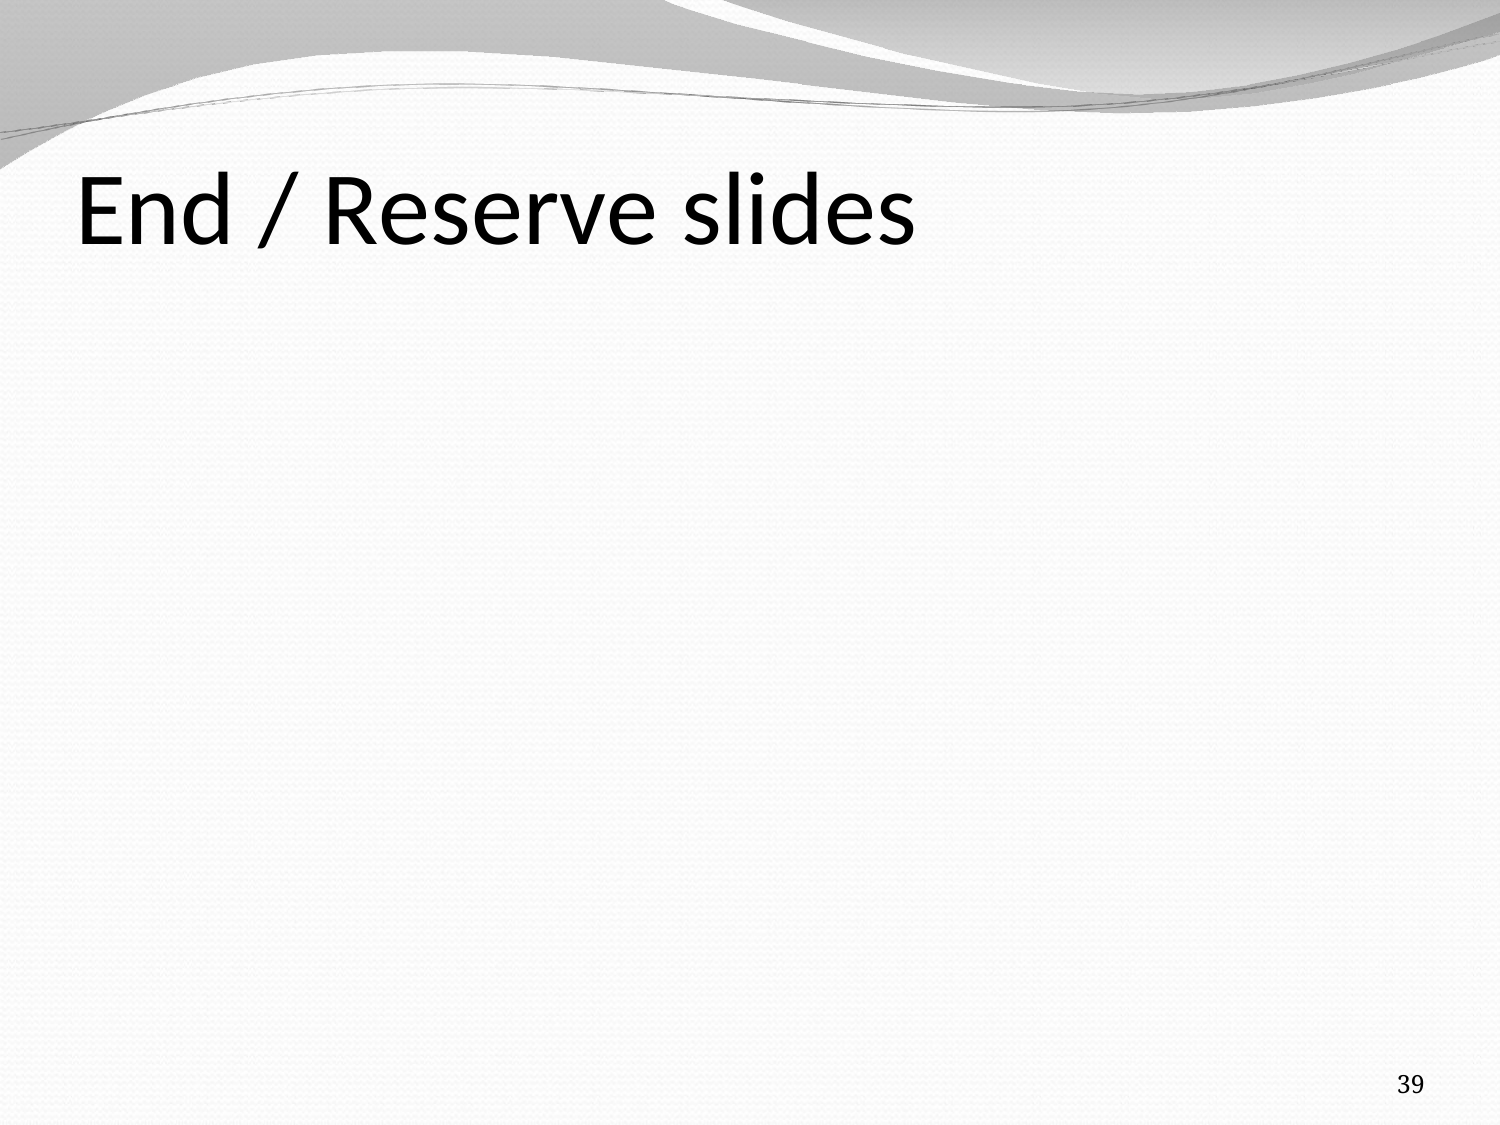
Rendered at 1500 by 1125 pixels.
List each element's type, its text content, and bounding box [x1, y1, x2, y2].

title End / Reserve slides [75, 78, 1426, 266]
text_box <numéro> [1299, 1042, 1426, 1103]
picture [0, 0, 1500, 1125]
